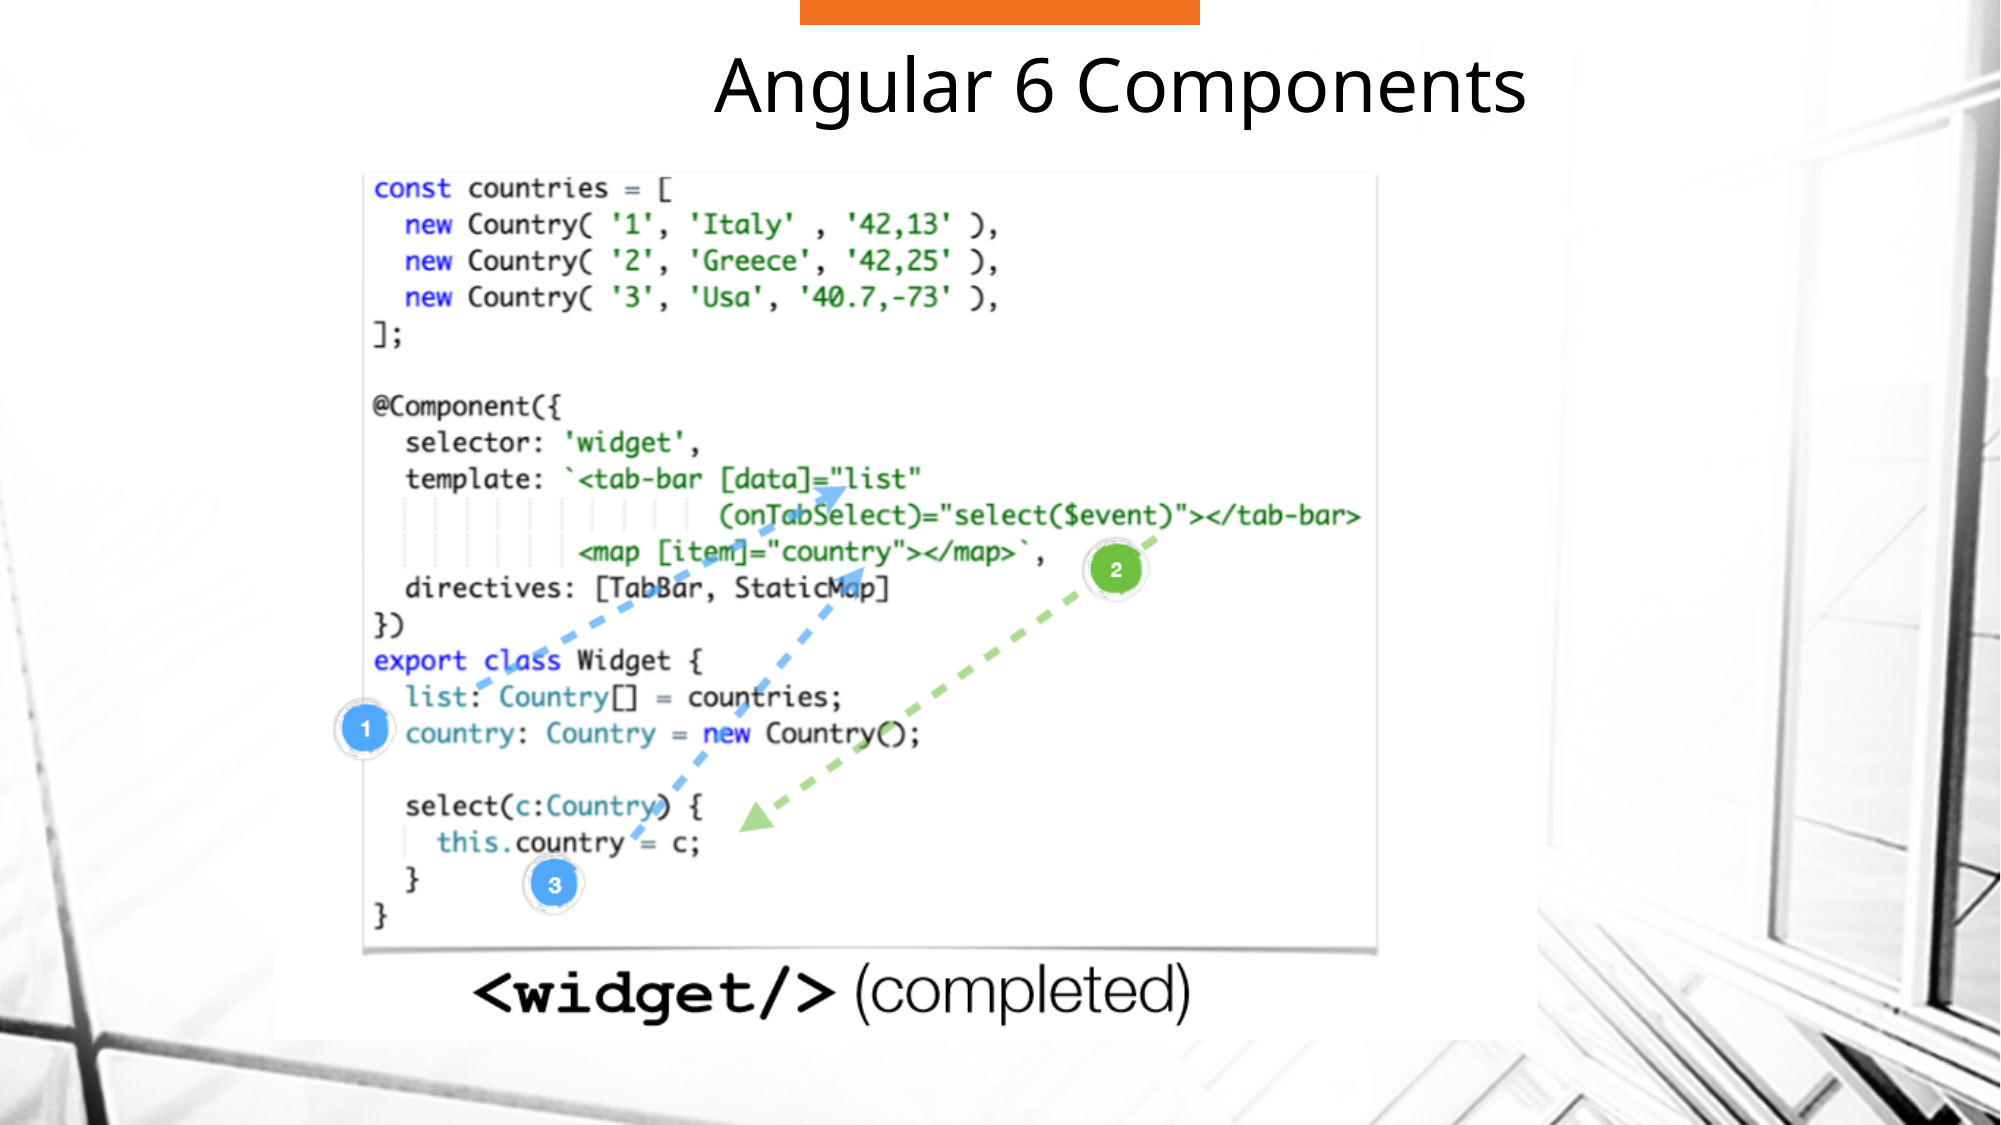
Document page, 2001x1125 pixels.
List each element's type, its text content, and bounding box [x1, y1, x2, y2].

list Angular.io [50, 12, 1951, 63]
picture [275, 135, 1538, 1040]
text_box Angular 6 Components [699, 29, 1434, 135]
